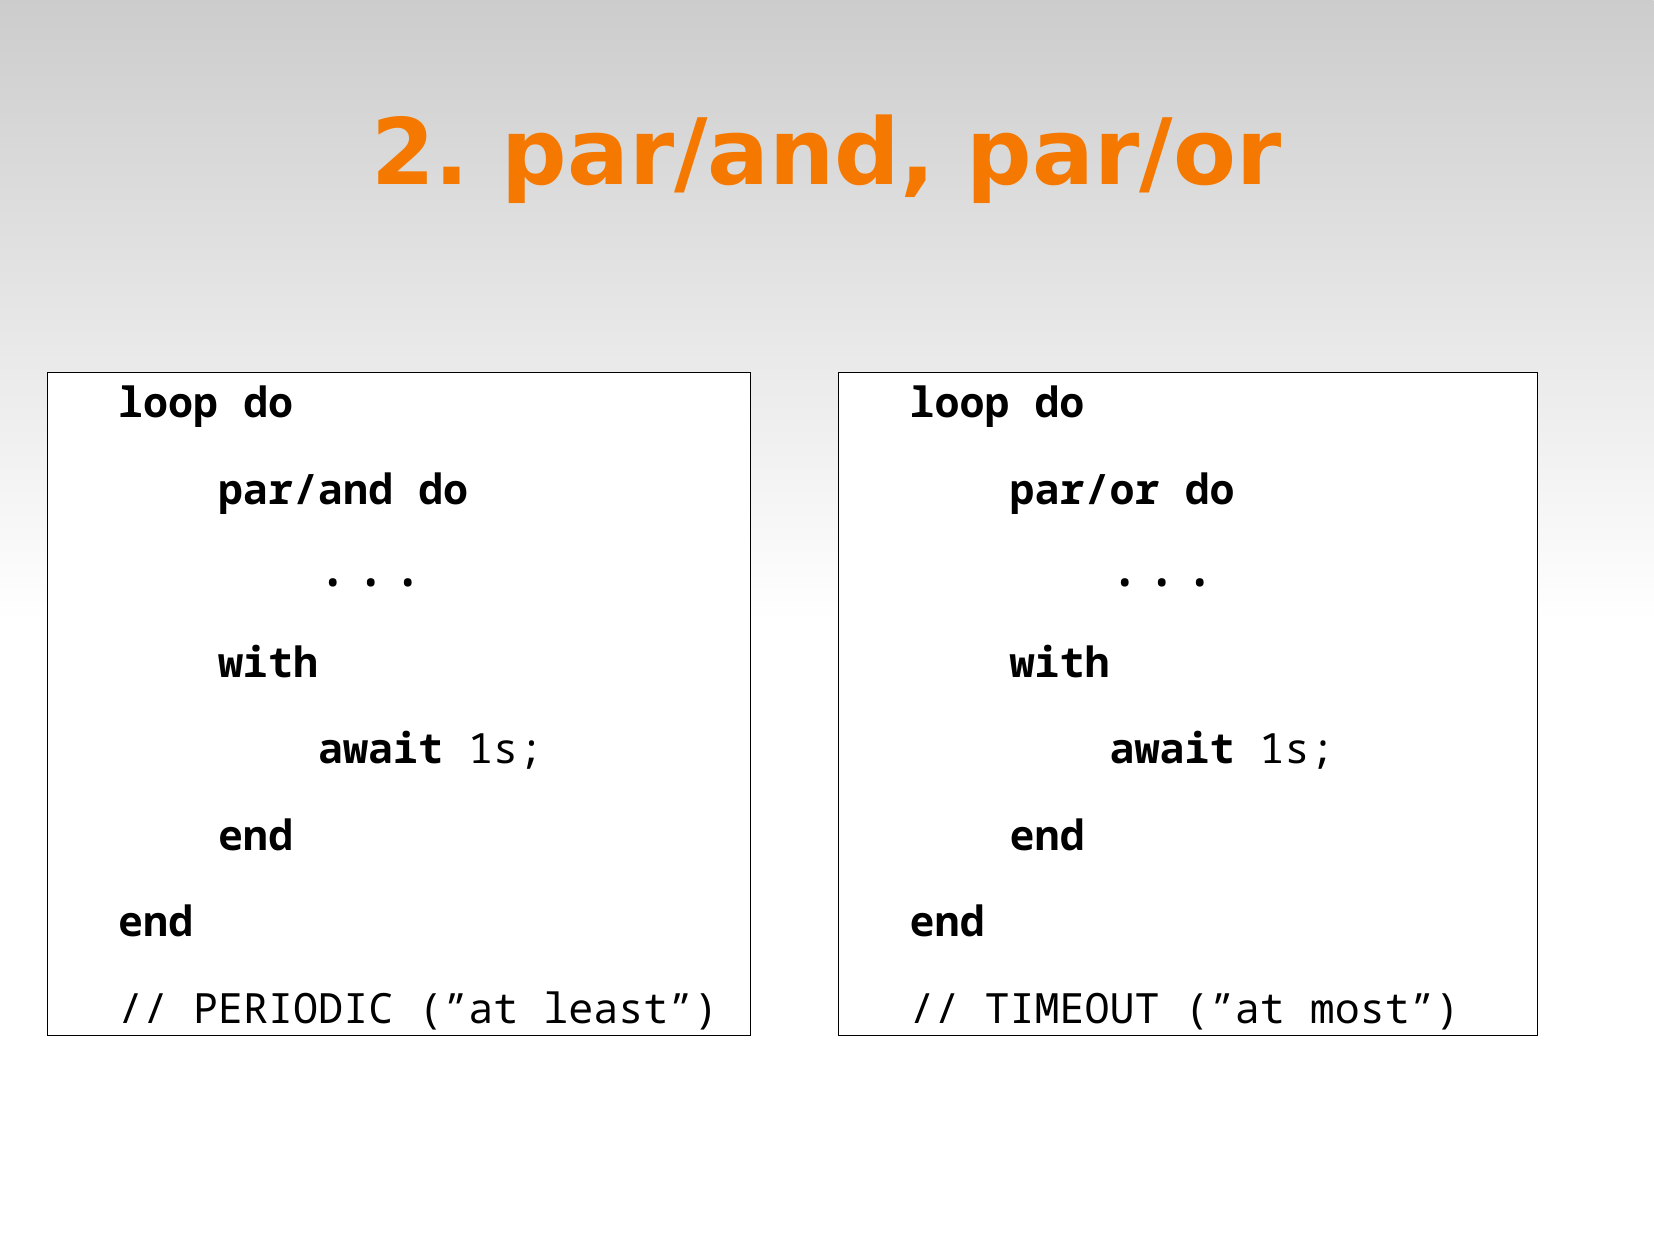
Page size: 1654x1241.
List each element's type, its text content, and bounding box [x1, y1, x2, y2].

list loop do par/or do await A; with await 1s; end end // TIMEOUT (”at most”) [838, 372, 1538, 1021]
text_box ... [300, 512, 638, 601]
list loop do par/and do await A; with await 1s; end end // PERIODIC (”at least”) [47, 372, 751, 1021]
title 2. par/and, par/or [82, 49, 1571, 257]
text_box ... [1091, 512, 1429, 601]
